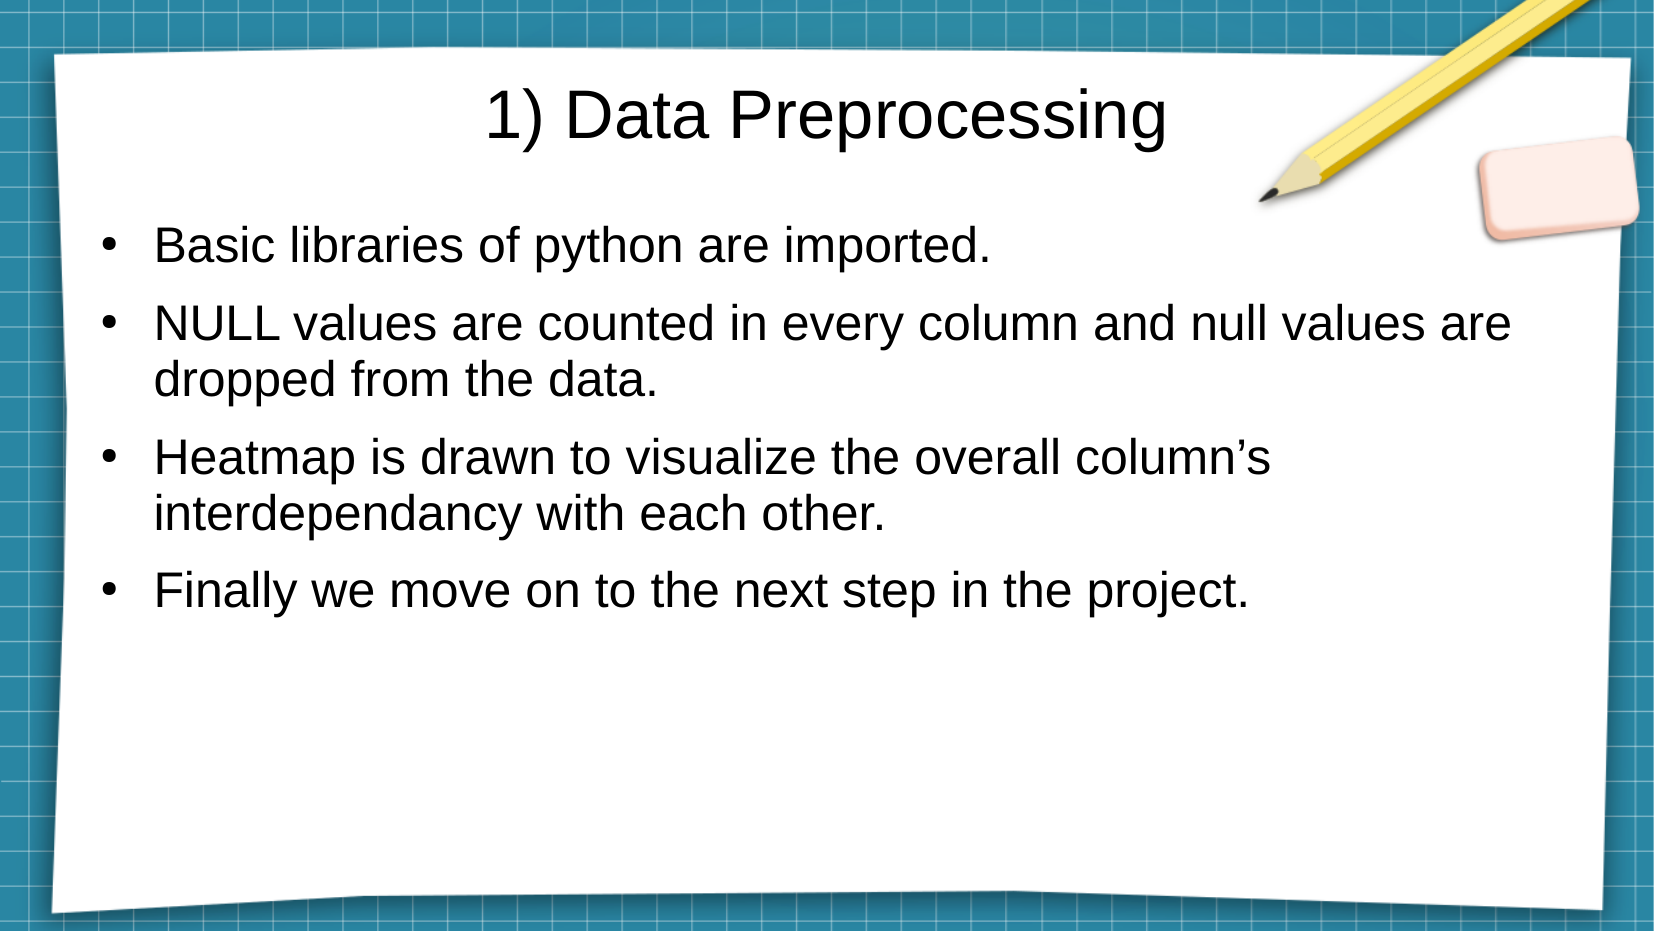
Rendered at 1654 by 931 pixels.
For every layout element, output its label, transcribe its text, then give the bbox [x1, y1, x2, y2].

list Basic libraries of python are imported. NULL values are counted in every column and null values are dropped from the data. Heatmap is drawn to visualize the overall column’s interdependancy with each other. Finally we move on to the next step in the project. [82, 217, 1571, 758]
picture [0, 0, 1654, 931]
title 1) Data Preprocessing [82, 37, 1571, 193]
